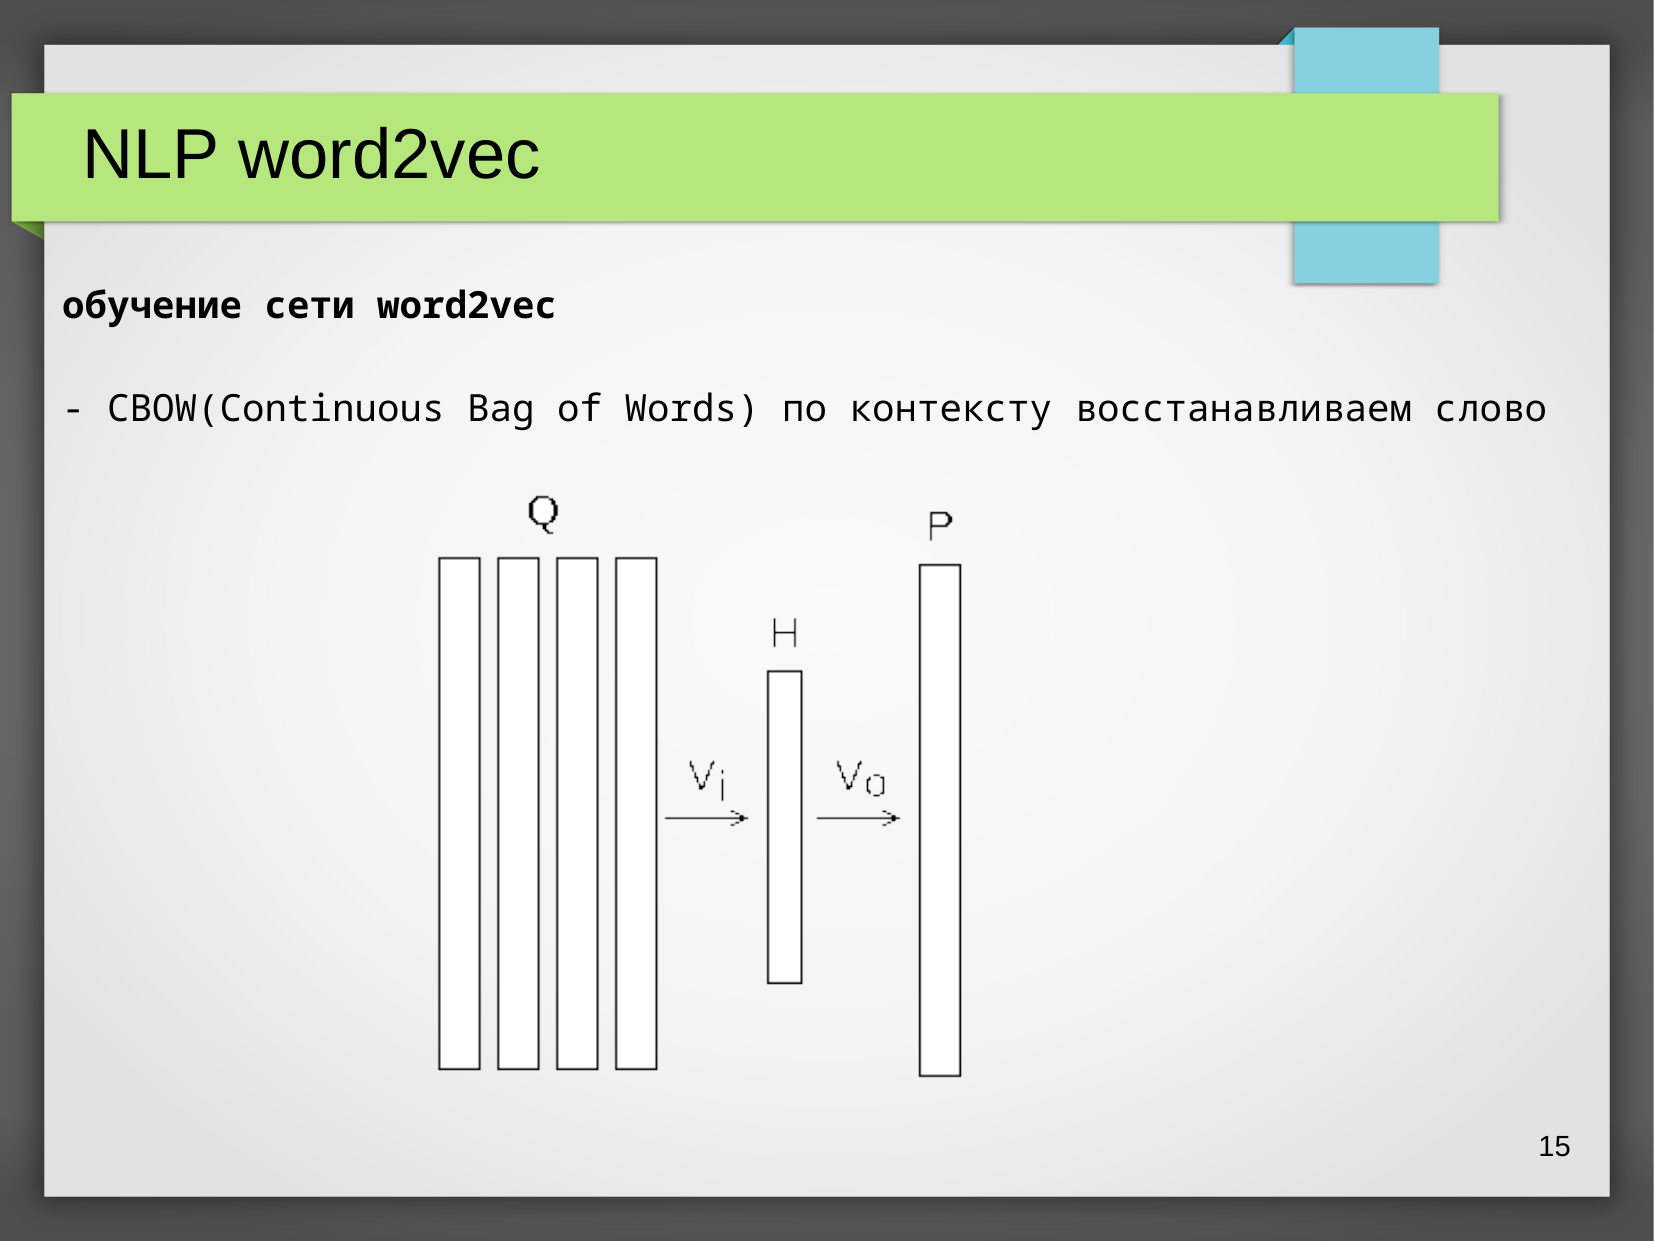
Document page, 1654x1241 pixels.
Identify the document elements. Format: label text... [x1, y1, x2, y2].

picture [0, 0, 1654, 1241]
text_box обучение сети word2vec - CBOW(Continuous Bag of Words) по контексту восстанавливаем слово [47, 271, 1607, 486]
title NLP word2vec [82, 113, 1406, 194]
